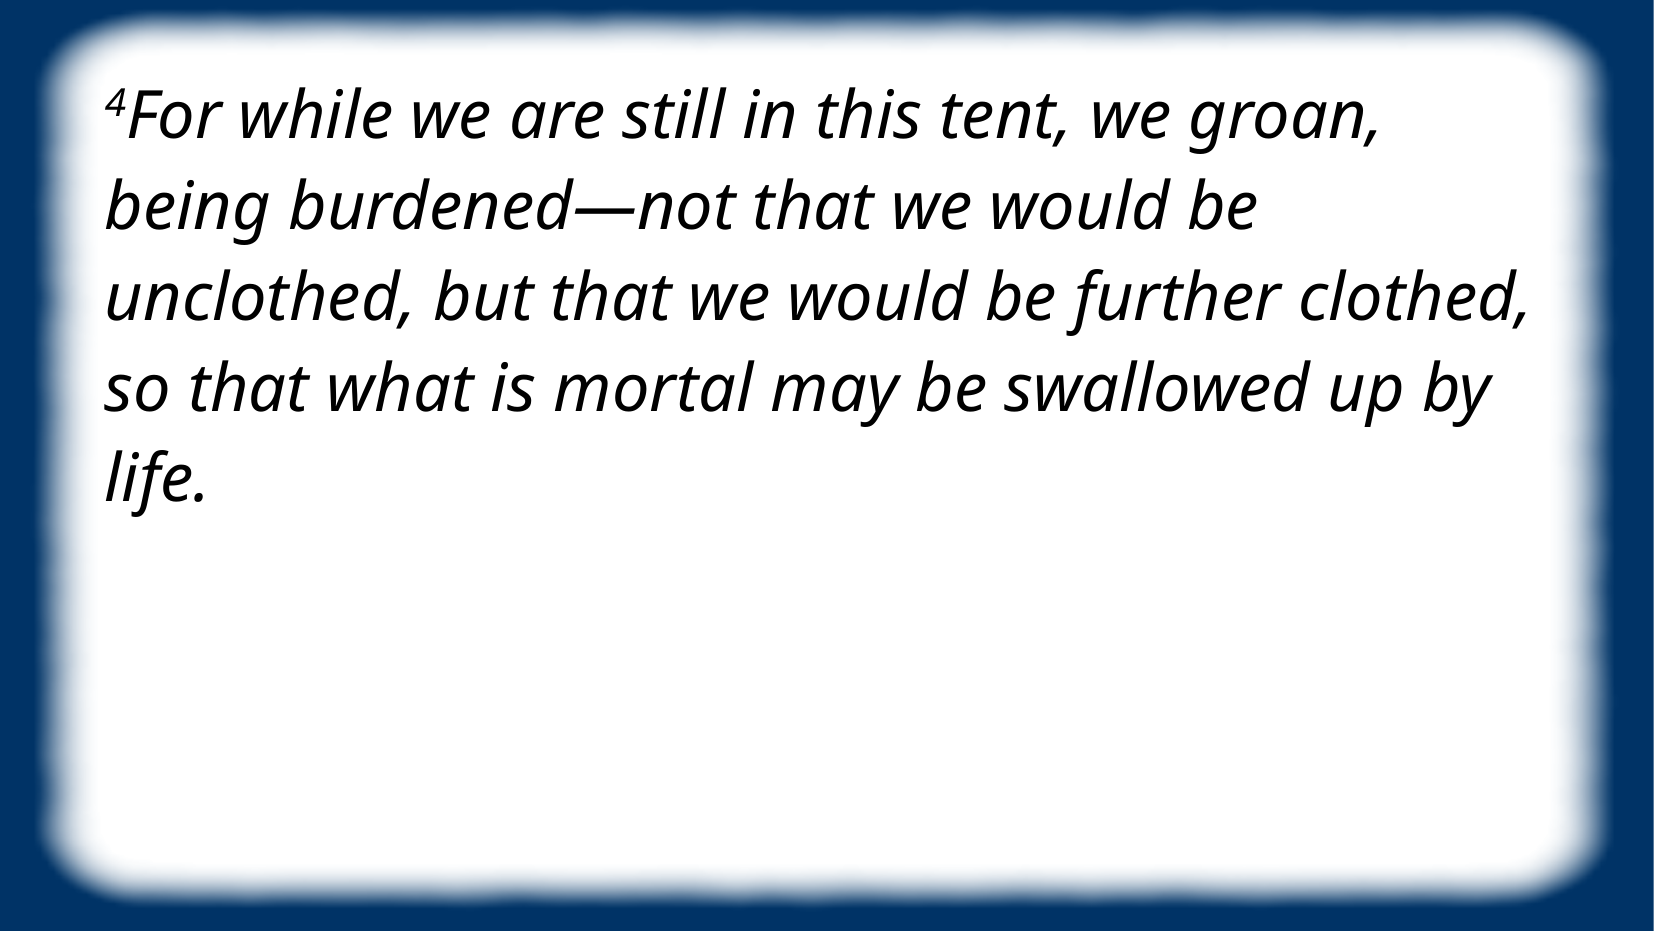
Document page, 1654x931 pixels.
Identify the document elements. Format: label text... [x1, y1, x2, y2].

text_box 4For while we are still in this tent, we groan, being burdened—not that we would be unclothed, but that we would be further clothed, so that what is mortal may be swallowed up by life. [90, 60, 1576, 608]
picture [0, 0, 1654, 931]
